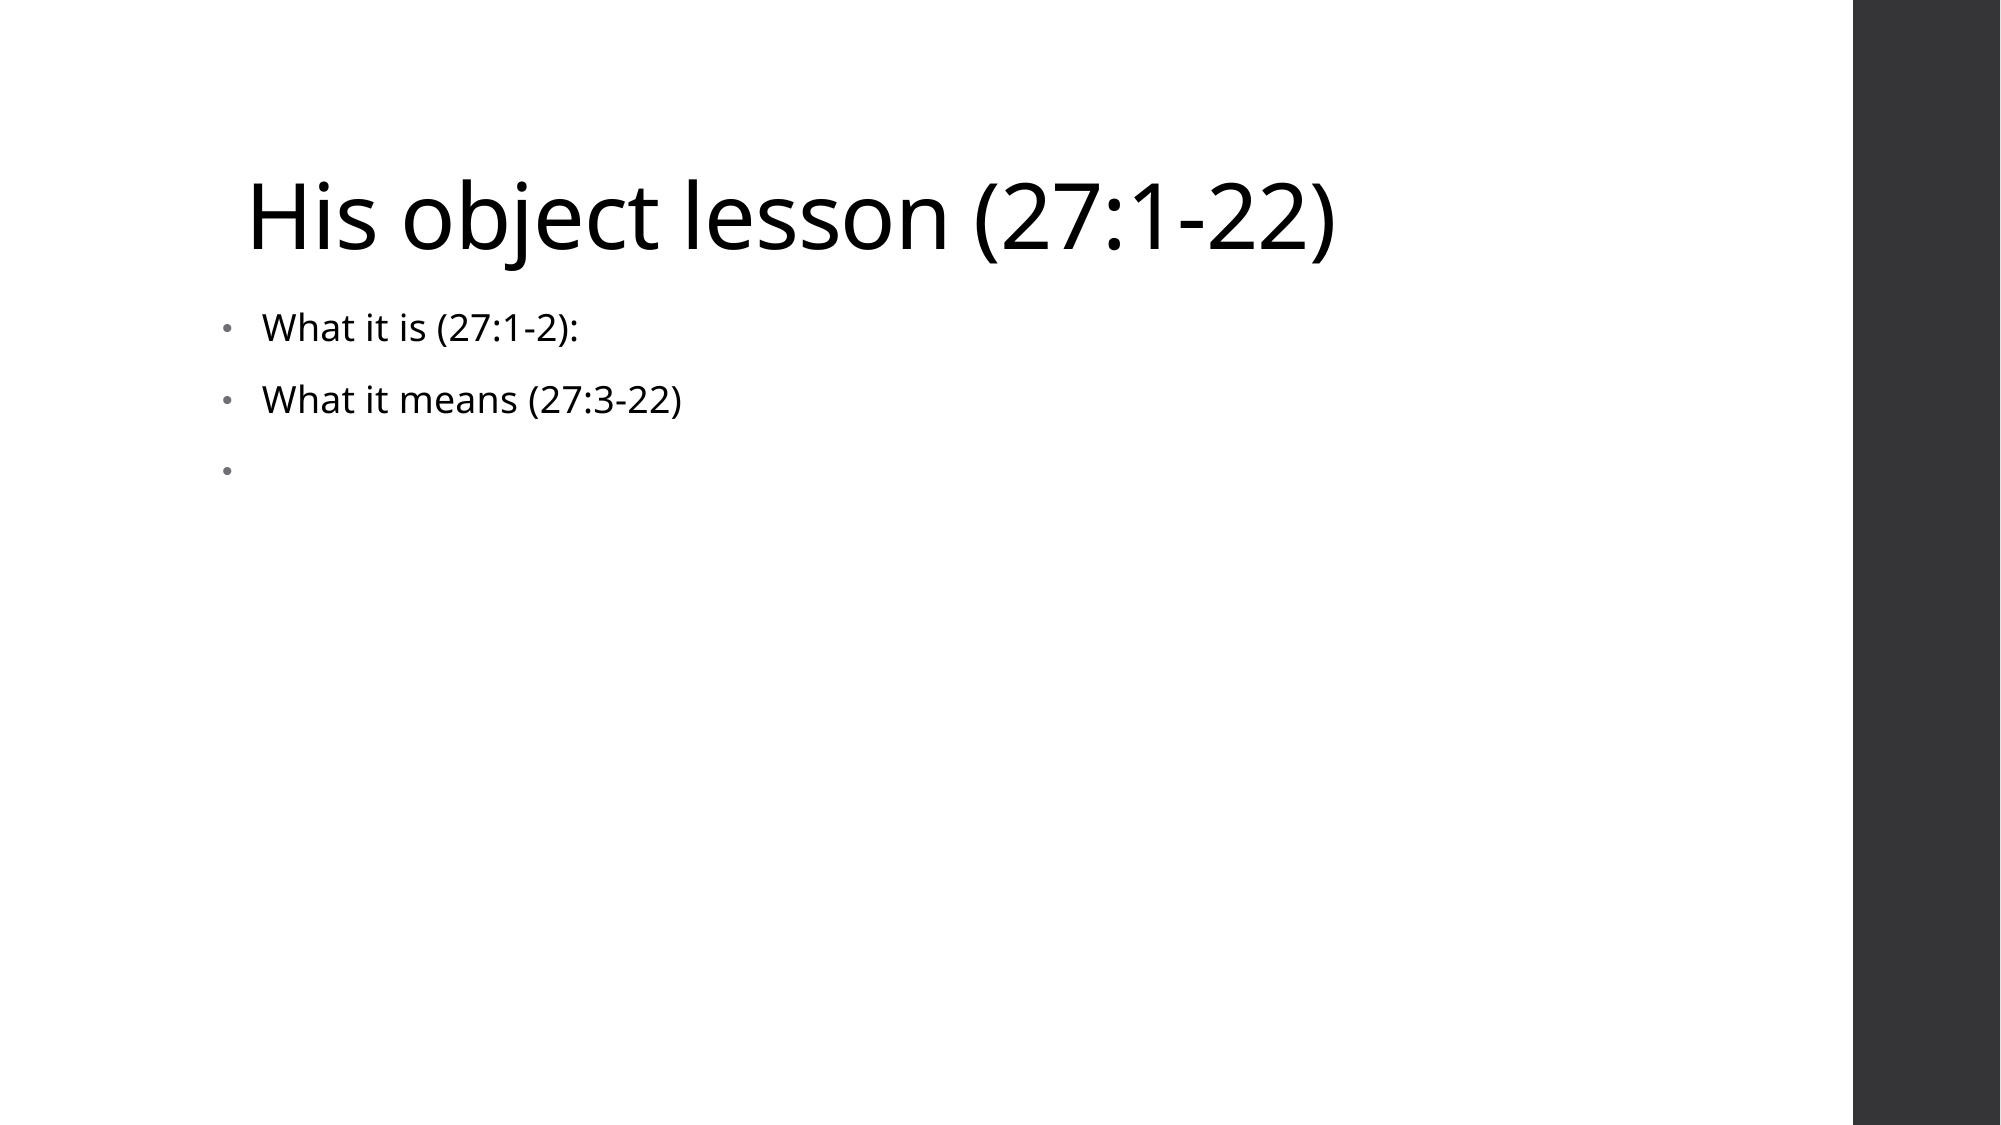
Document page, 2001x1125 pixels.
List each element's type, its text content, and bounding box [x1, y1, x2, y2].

title His object lesson (27:1-22) [206, 60, 1797, 278]
list What it is (27:1-2): What it means (27:3-22) [206, 299, 1617, 1014]
